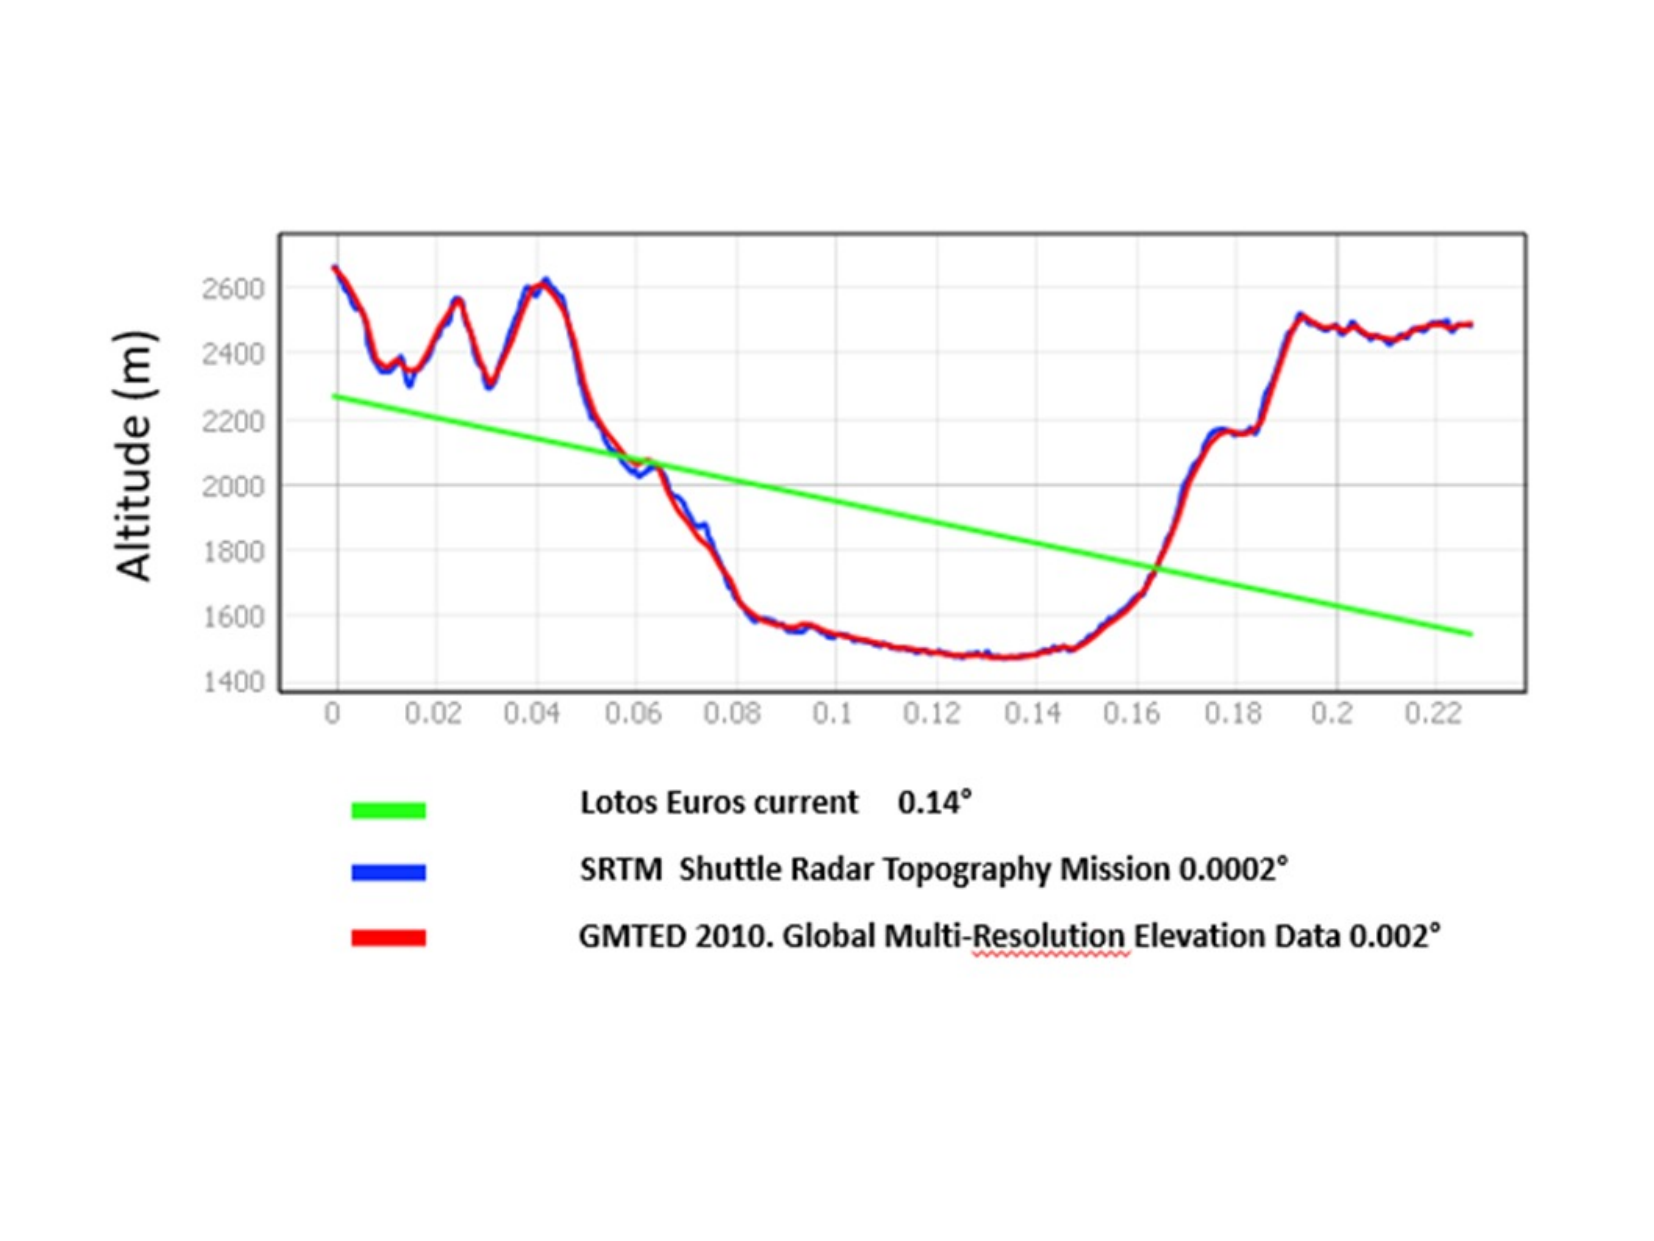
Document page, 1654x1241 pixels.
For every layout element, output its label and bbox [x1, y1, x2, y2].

picture [82, 177, 1583, 1024]
